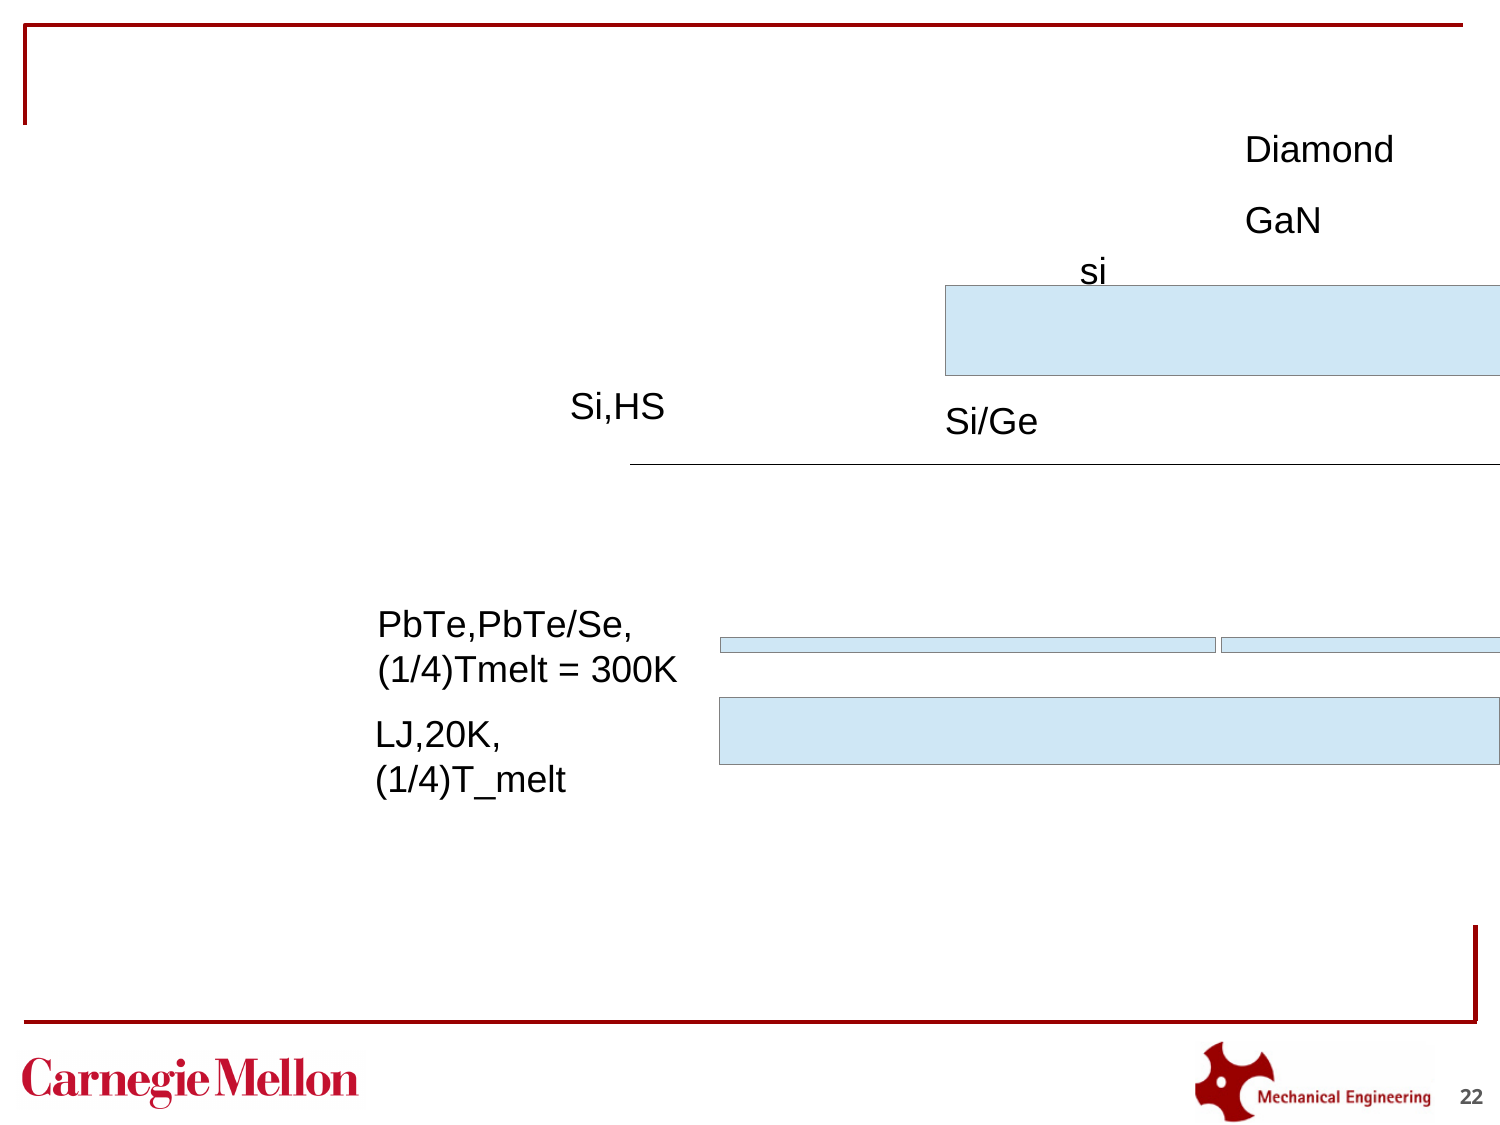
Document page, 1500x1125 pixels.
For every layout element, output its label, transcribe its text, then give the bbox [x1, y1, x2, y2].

text_box LJ,20K, (1/4)T_melt [360, 702, 676, 808]
text_box PbTe,PbTe/Se, (1/4)Tmelt = 300K [362, 592, 738, 698]
text_box Si,HS [555, 374, 721, 435]
text_box [720, 637, 1216, 653]
text_box si [1065, 239, 1186, 285]
text_box GaN [1230, 188, 1441, 249]
picture [1192, 1034, 1438, 1125]
picture [16, 1050, 366, 1110]
text_box Si/Ge [930, 389, 1066, 450]
text_box [945, 285, 1500, 376]
text_box [719, 697, 1500, 765]
text_box Diamond [1230, 117, 1441, 178]
text_box [1221, 637, 1500, 653]
